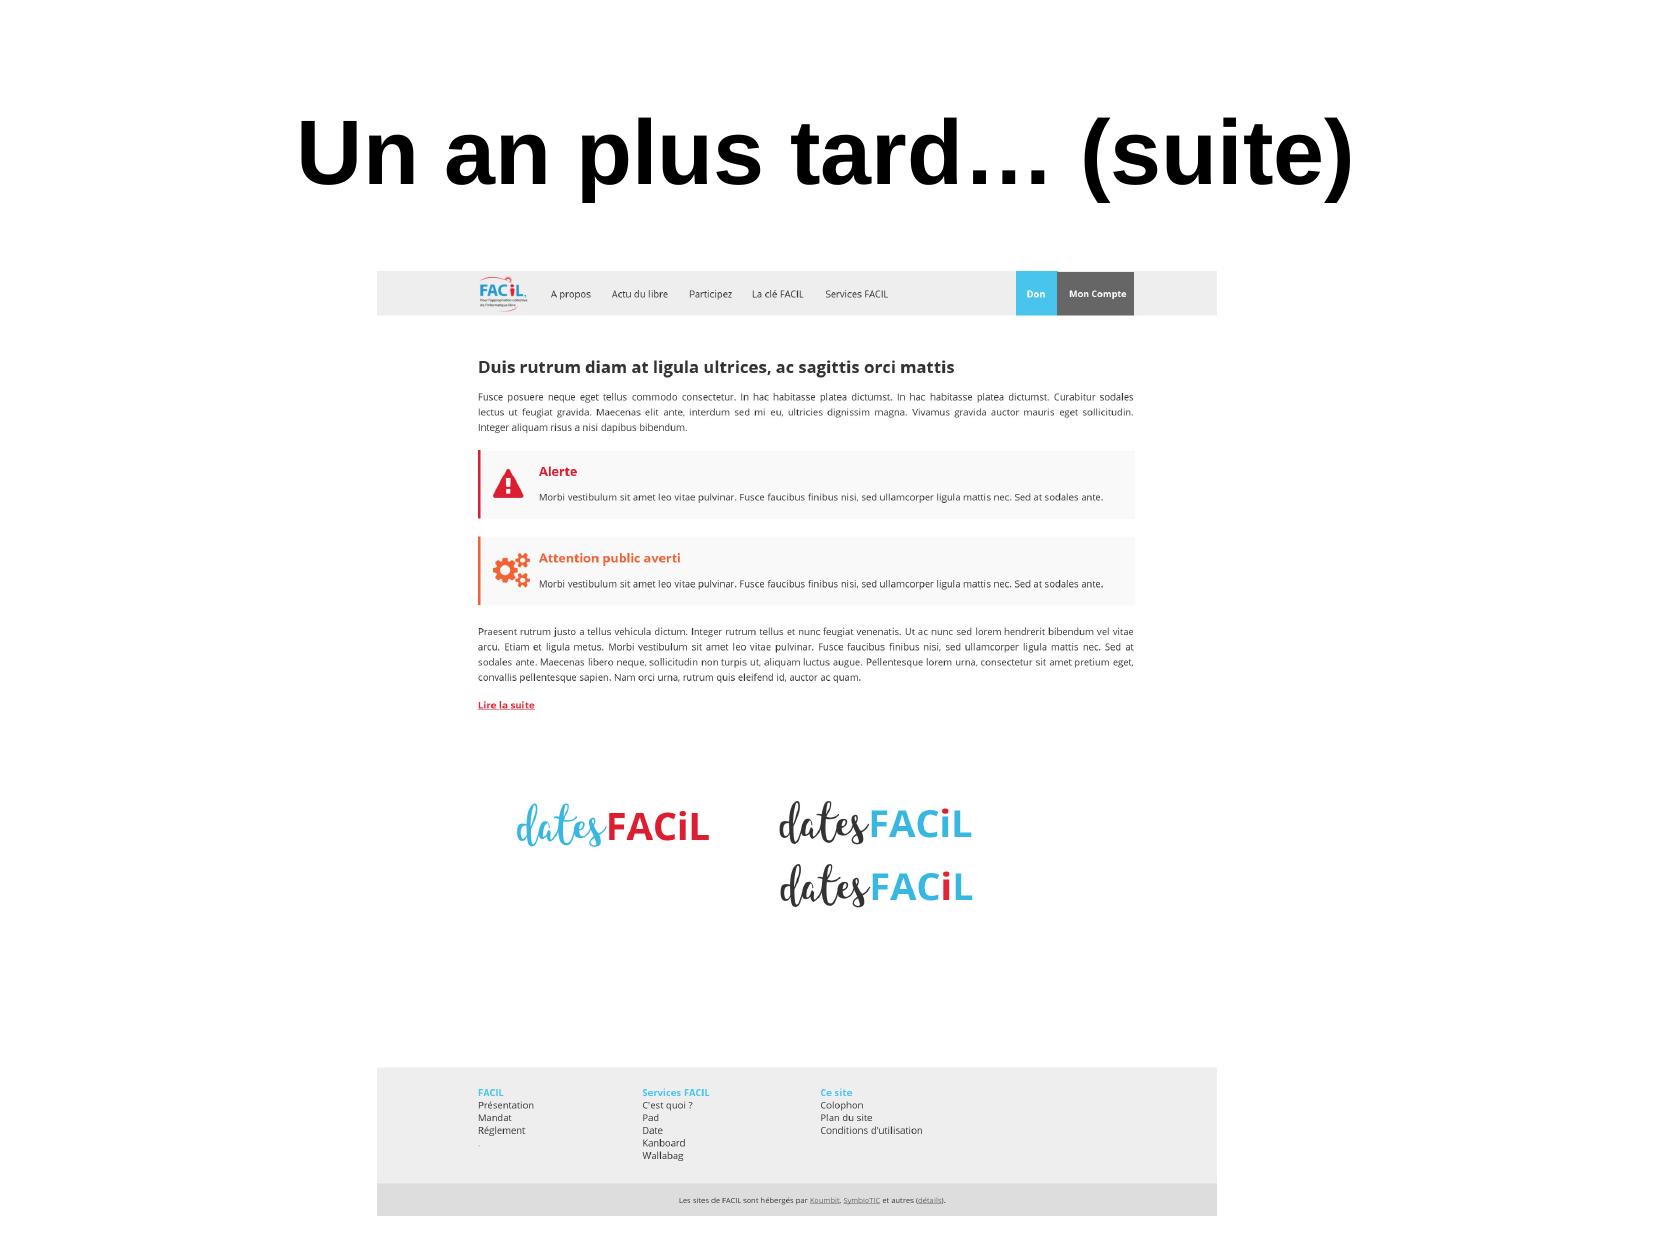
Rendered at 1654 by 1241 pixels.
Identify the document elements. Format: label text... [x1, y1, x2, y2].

title Un an plus tard… (suite) [82, 49, 1571, 257]
picture [377, 271, 1217, 1216]
